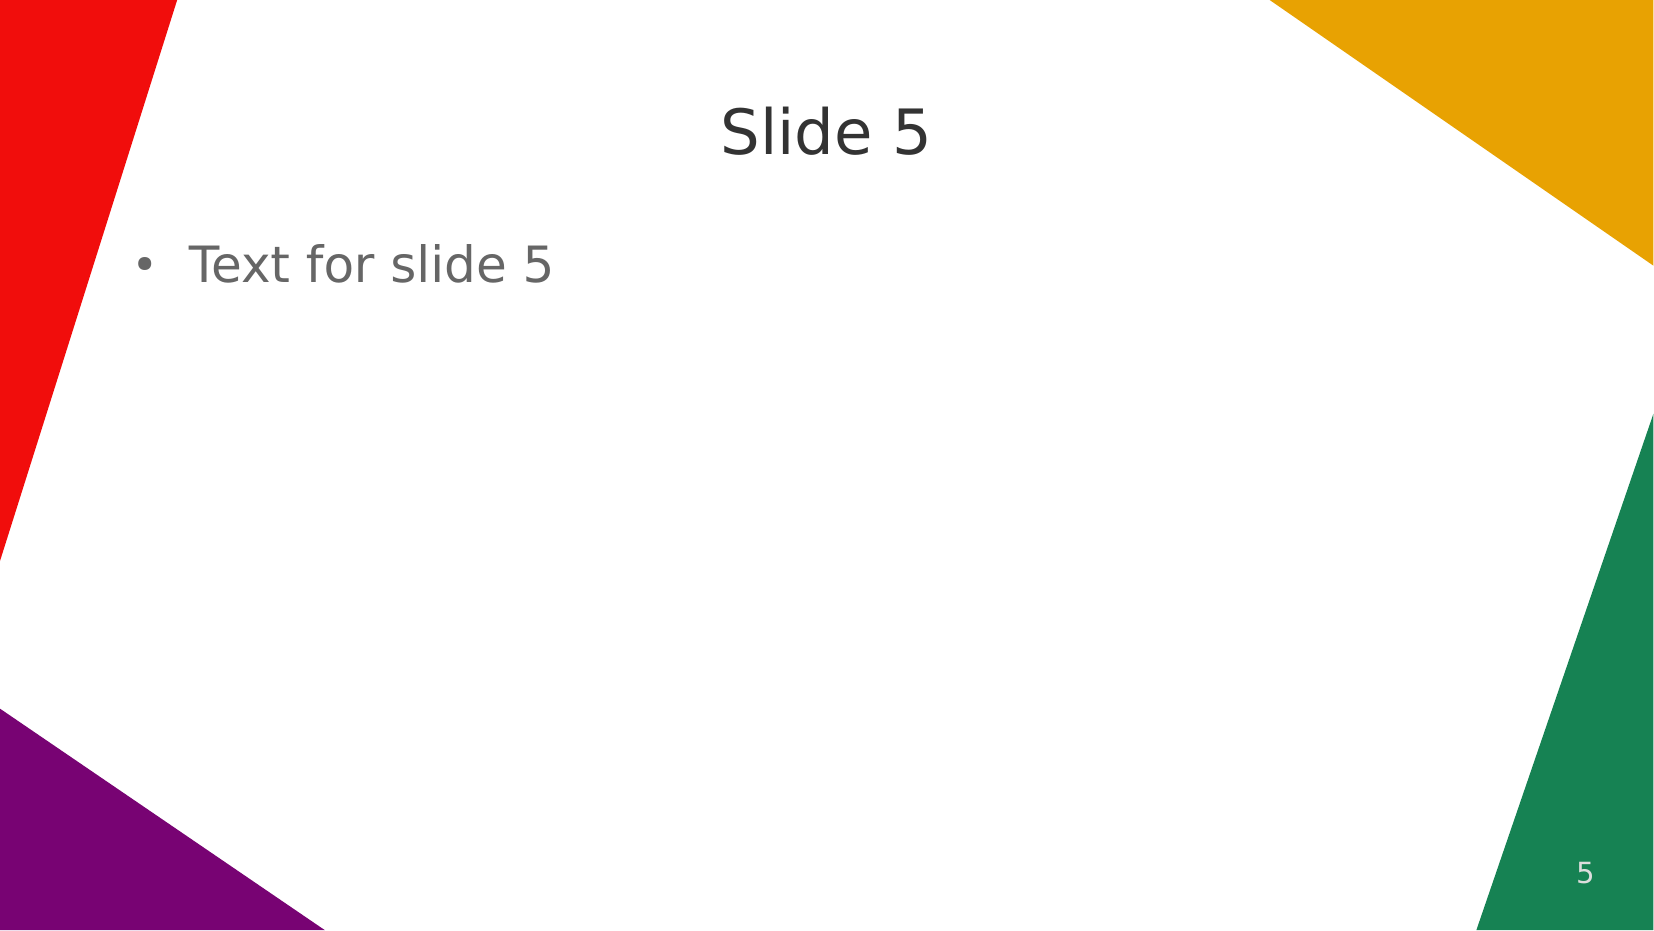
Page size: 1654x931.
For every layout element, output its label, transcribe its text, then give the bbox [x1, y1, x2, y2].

list Text for slide 5 [118, 236, 1536, 827]
title Slide 5 [118, 59, 1536, 207]
